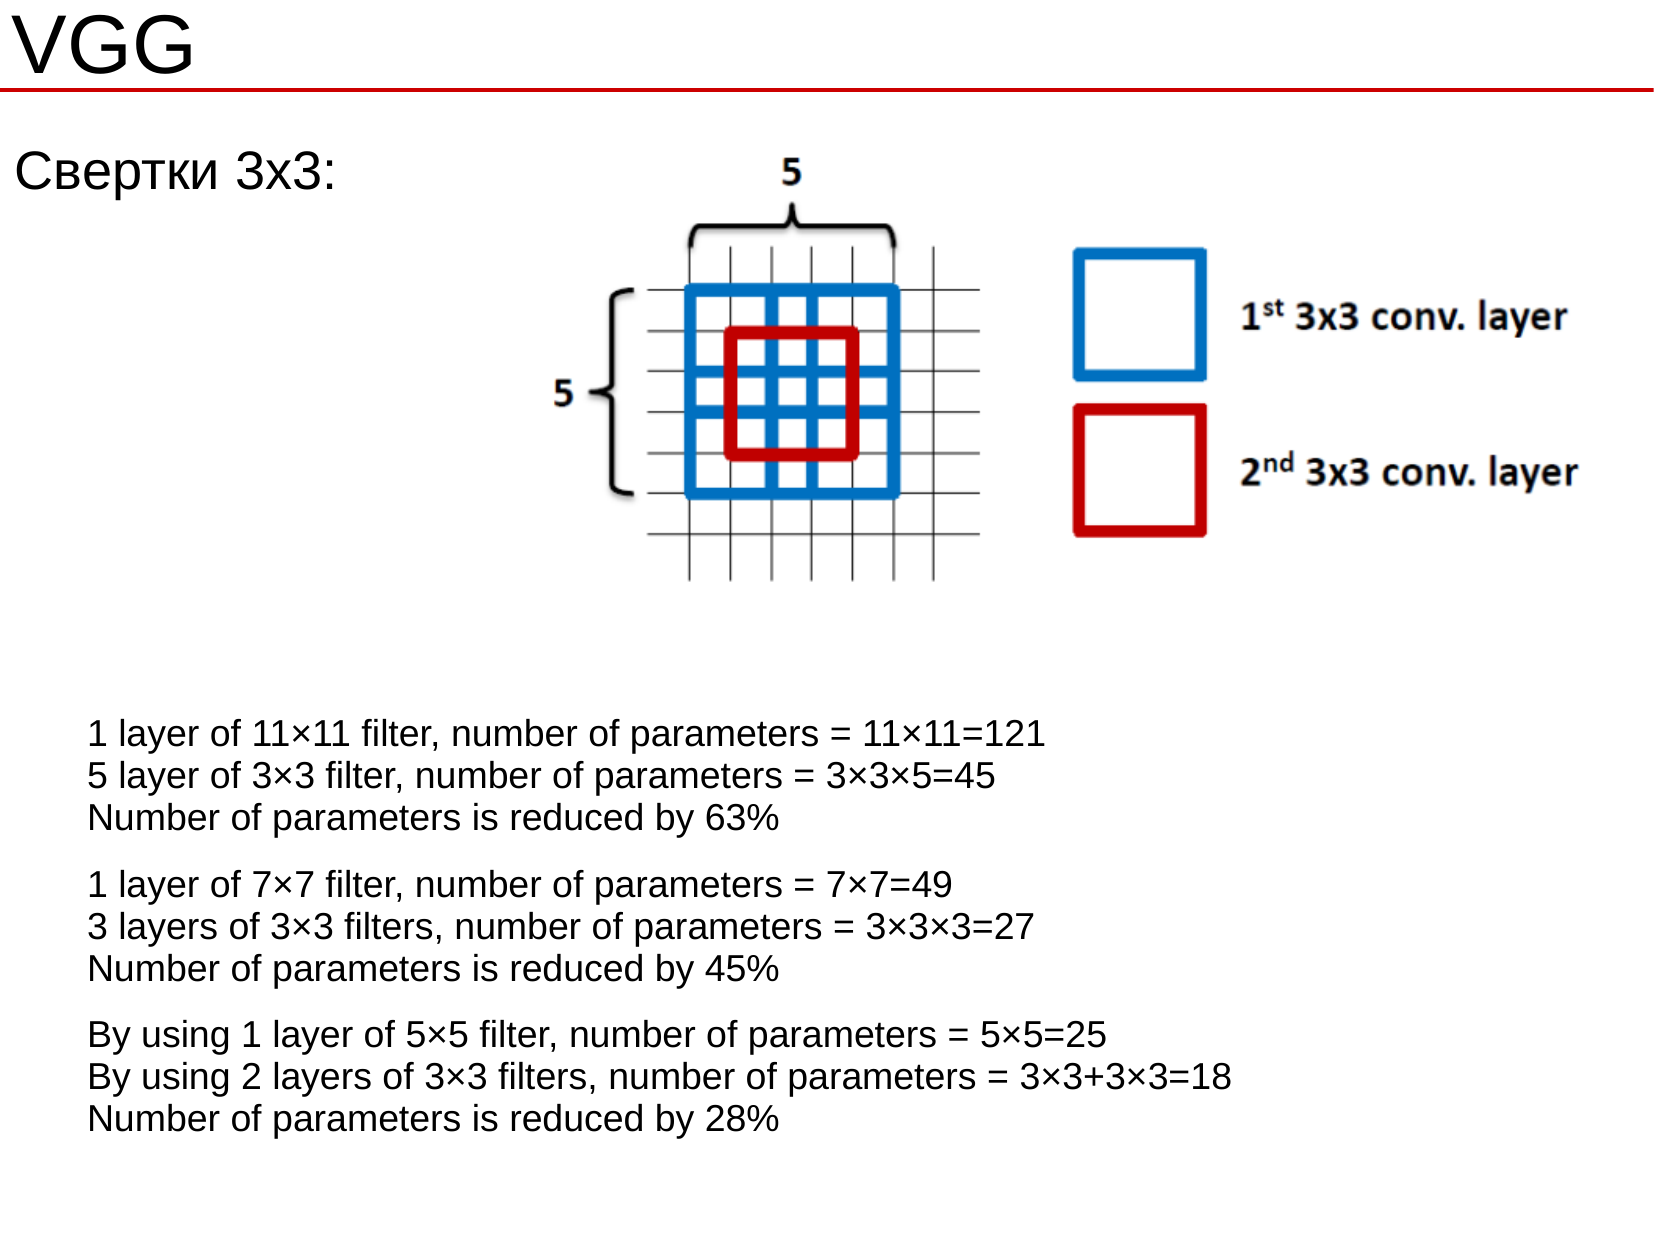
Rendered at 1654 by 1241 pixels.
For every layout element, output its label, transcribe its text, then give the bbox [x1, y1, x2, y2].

text_box 1 layer of 11×11 filter, number of parameters = 11×11=121 5 layer of 3×3 filter, number of parameters = 3×3×5=45 Number of parameters is reduced by 63% 1 layer of 7×7 filter, number of parameters = 7×7=49 3 layers of 3×3 filters, number of parameters = 3×3×3=27 Number of parameters is reduced by 45% By using 1 layer of 5×5 filter, number of parameters = 5×5=25 By using 2 layers of 3×3 filters, number of parameters = 3×3+3×3=18 Number of parameters is reduced by 28% [72, 705, 1501, 1215]
title VGG [11, 0, 1501, 91]
picture [528, 133, 1606, 586]
text_box Свертки 3х3: [0, 133, 528, 233]
